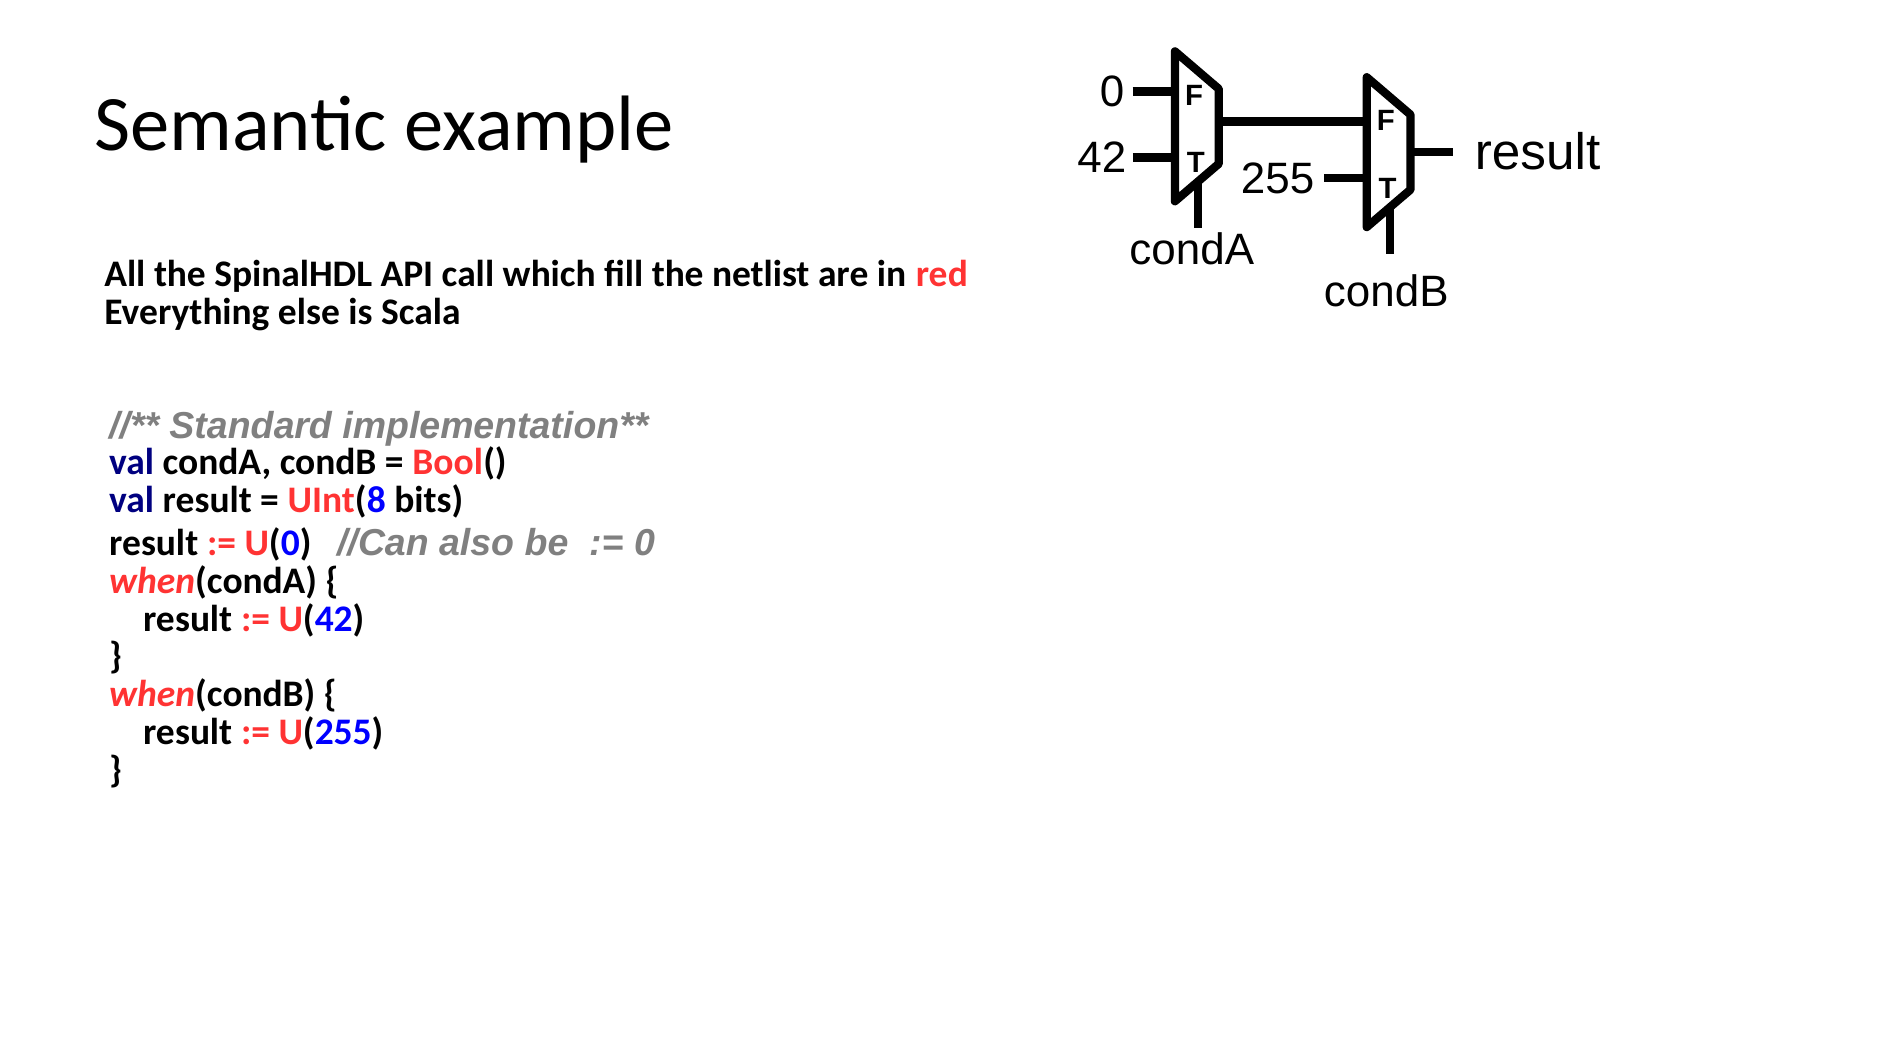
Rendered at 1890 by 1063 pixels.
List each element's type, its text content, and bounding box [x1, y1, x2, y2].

picture [1051, 47, 1627, 332]
text_box All the SpinalHDL API call which fill the netlist are in red Everything else is Scala [89, 251, 1040, 404]
title Semantic example [94, 42, 1796, 220]
text_box //** Standard implementation** val condA, condB = Bool() val result = UInt(8 bits) result := U(0) //Can also be := 0 when(condA) { result := U(42) } when(condB) { result := U(255) } [94, 404, 686, 910]
